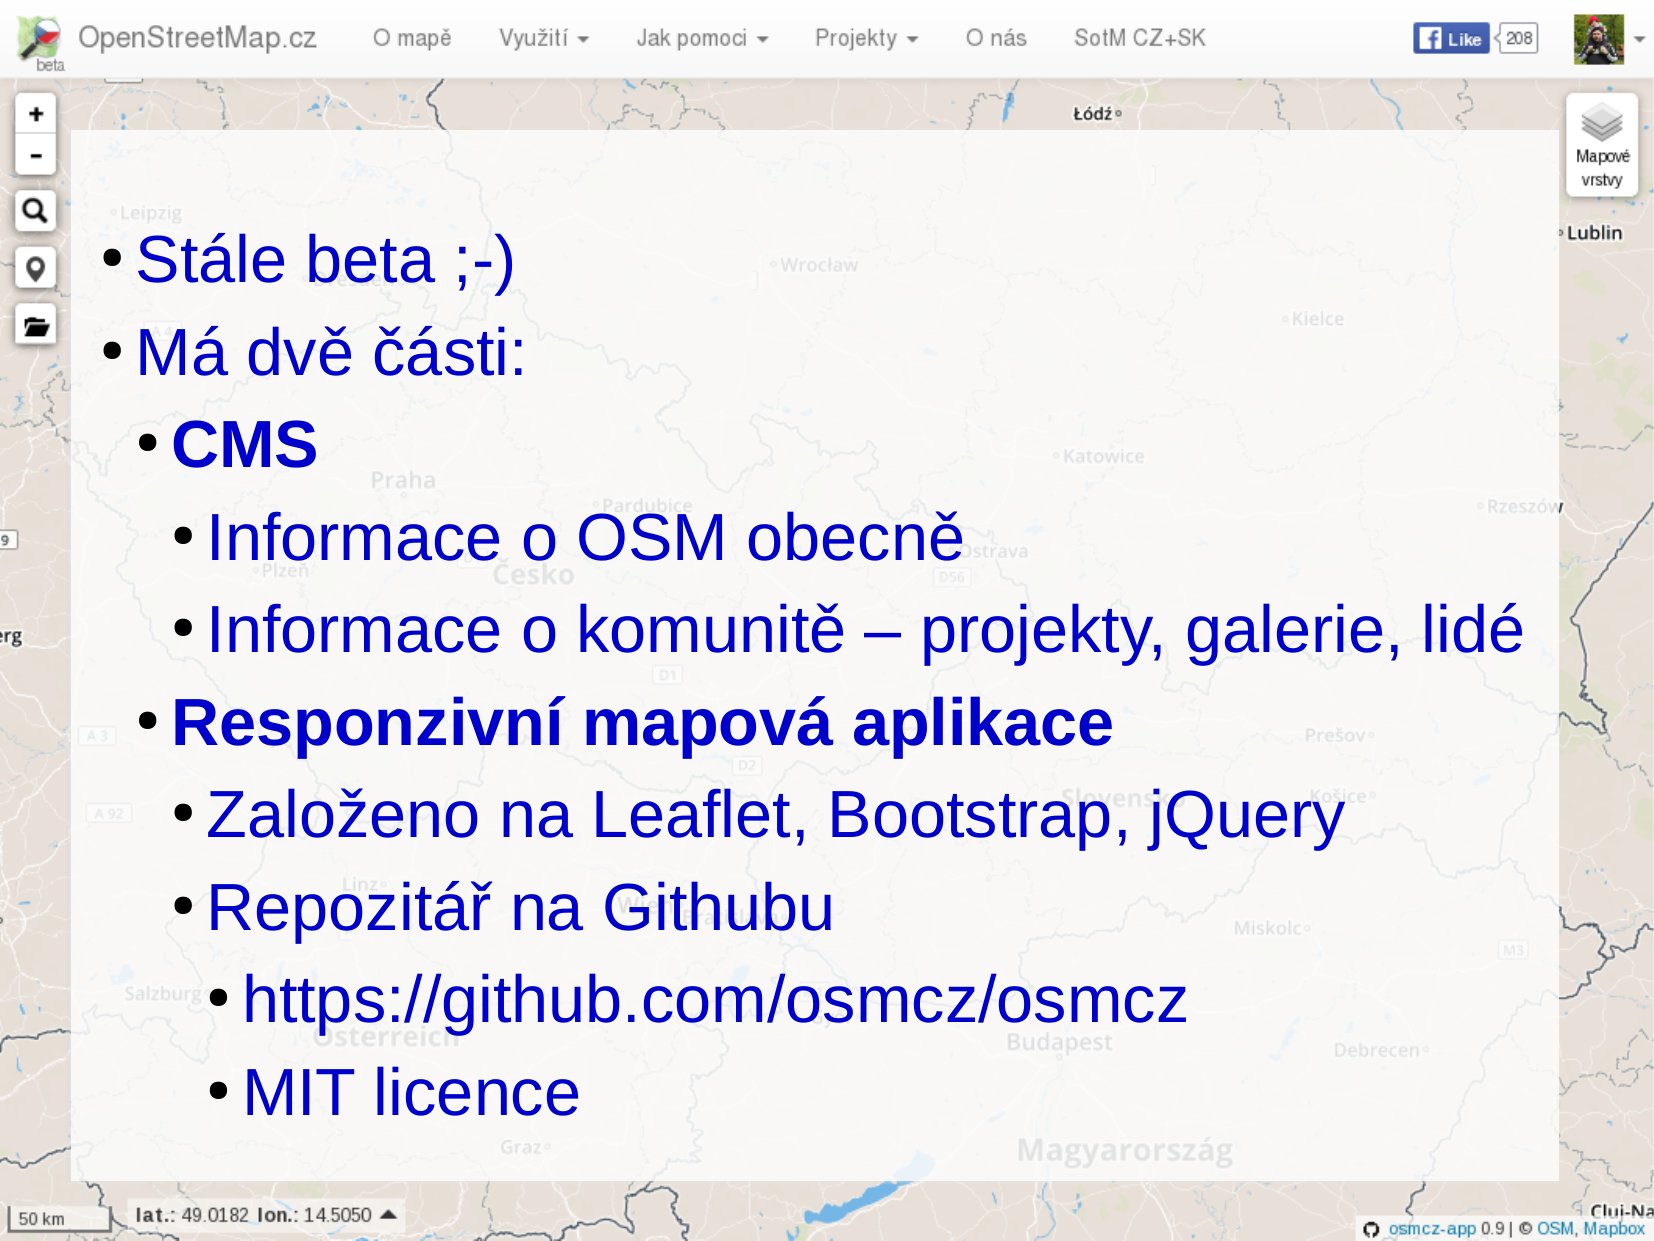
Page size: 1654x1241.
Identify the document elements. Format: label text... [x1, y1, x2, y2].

picture [0, 0, 1654, 1241]
subtitle Stále beta ;-) Má dvě části: CMS Informace o OSM obecně Informace o komunitě – projekty, galerie, lidé Responzivní mapová aplikace Založeno na Leaflet, Bootstrap, jQuery Repozitář na Githubu https://github.com/osmcz/osmcz MIT licence [70, 129, 1560, 1182]
